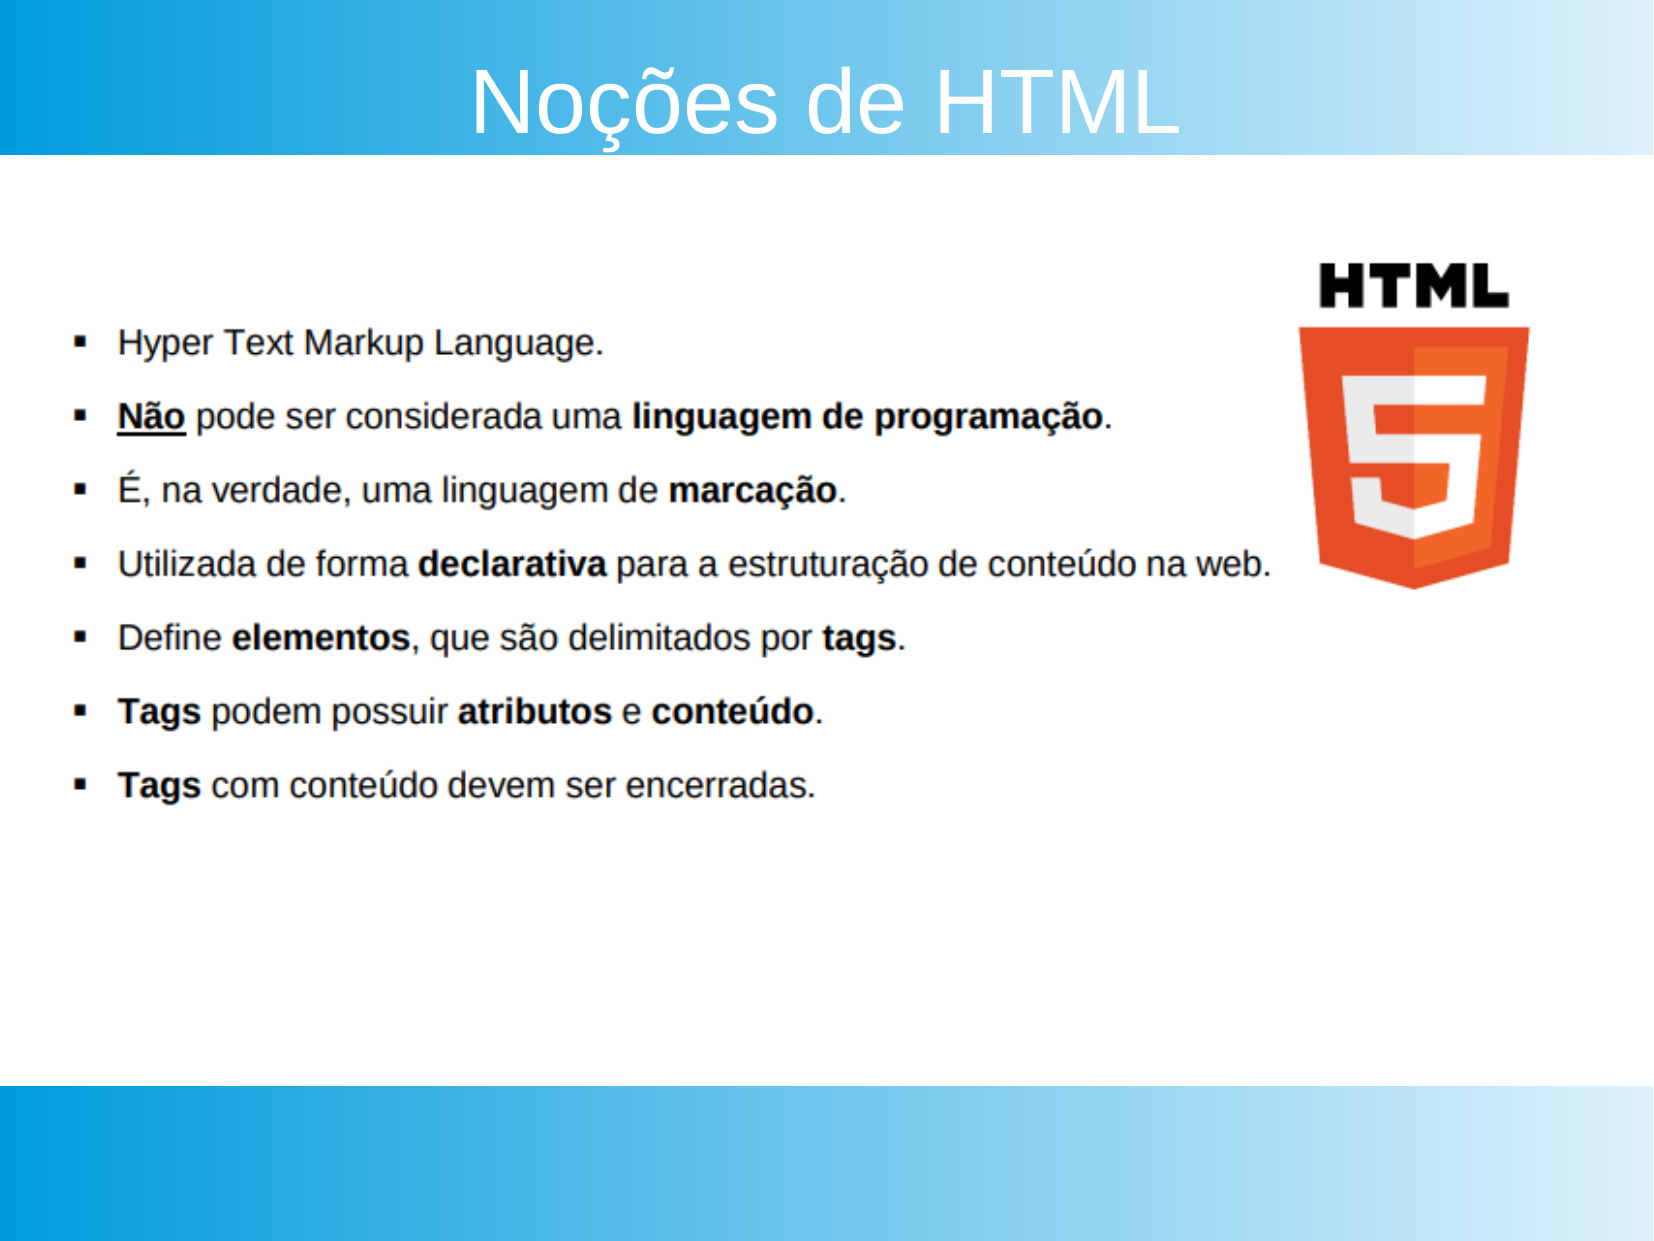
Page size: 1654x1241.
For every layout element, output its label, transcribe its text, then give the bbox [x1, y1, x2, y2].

title Noções de HTML [82, 49, 1571, 155]
picture [65, 254, 1561, 821]
